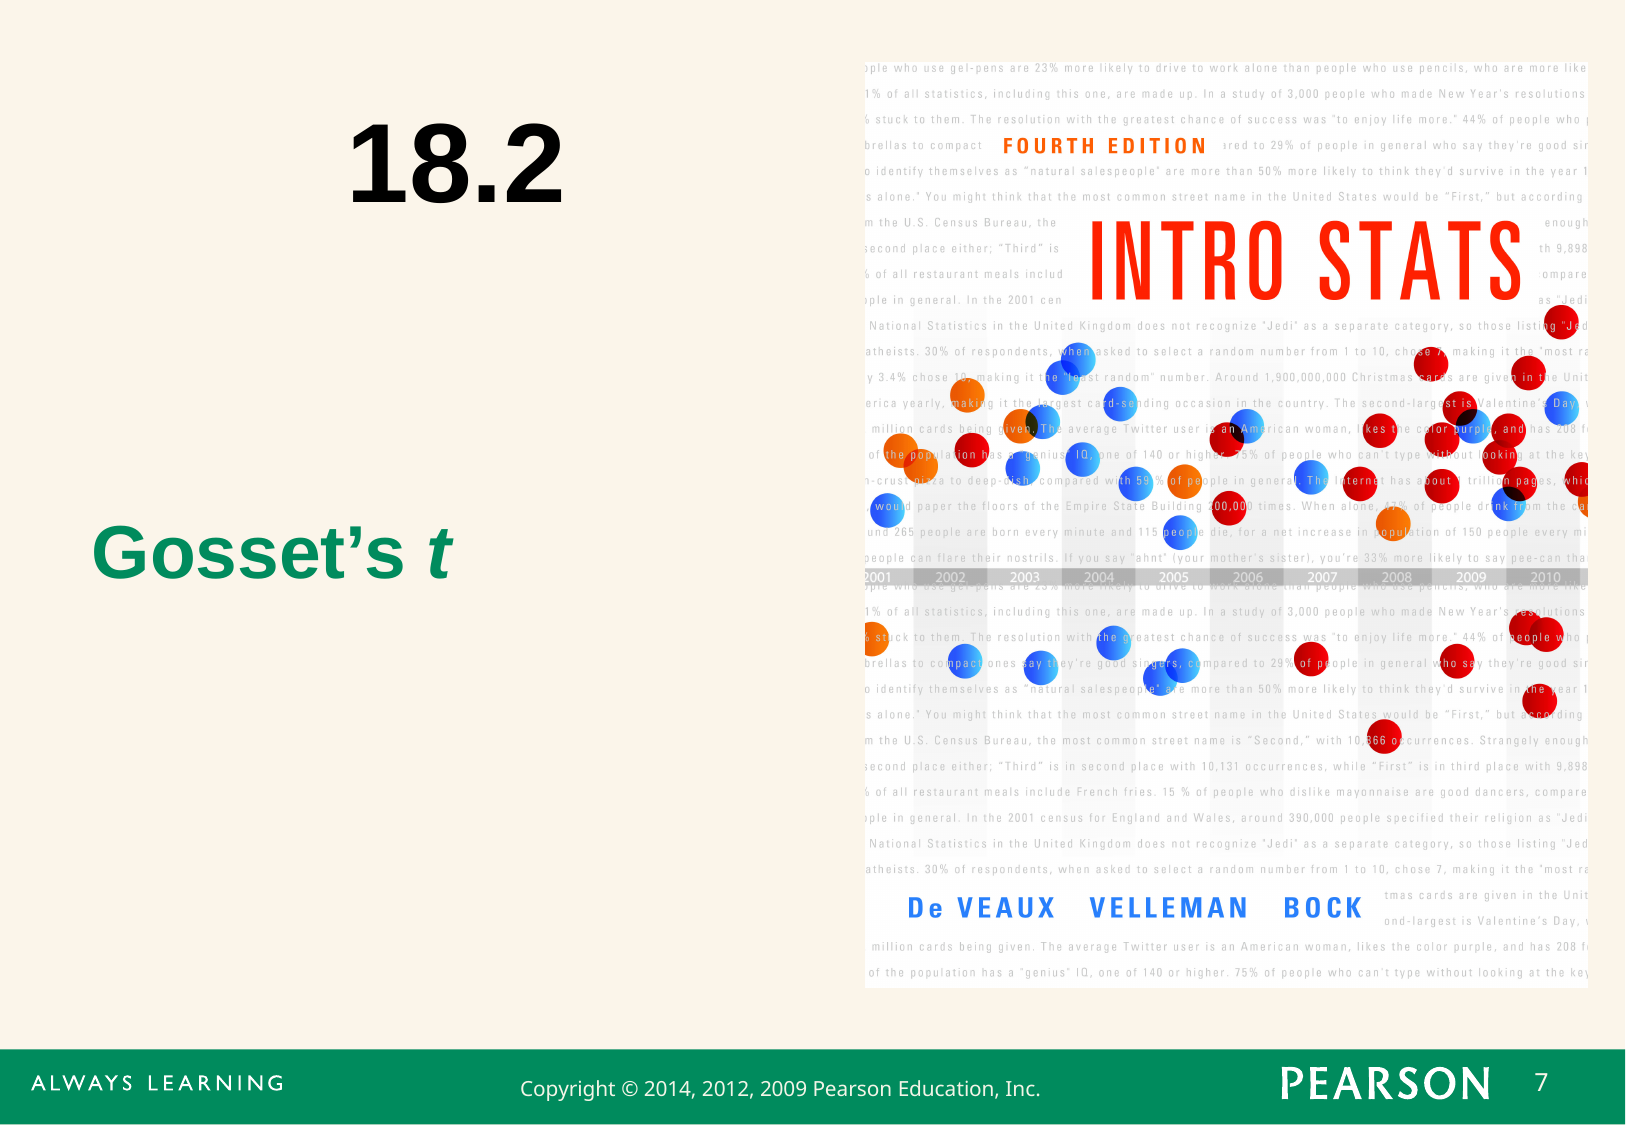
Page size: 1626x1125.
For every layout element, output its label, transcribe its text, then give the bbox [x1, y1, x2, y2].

title 18.2 [87, 90, 826, 268]
picture [865, 62, 1588, 988]
list Gosset’s t [91, 503, 825, 764]
